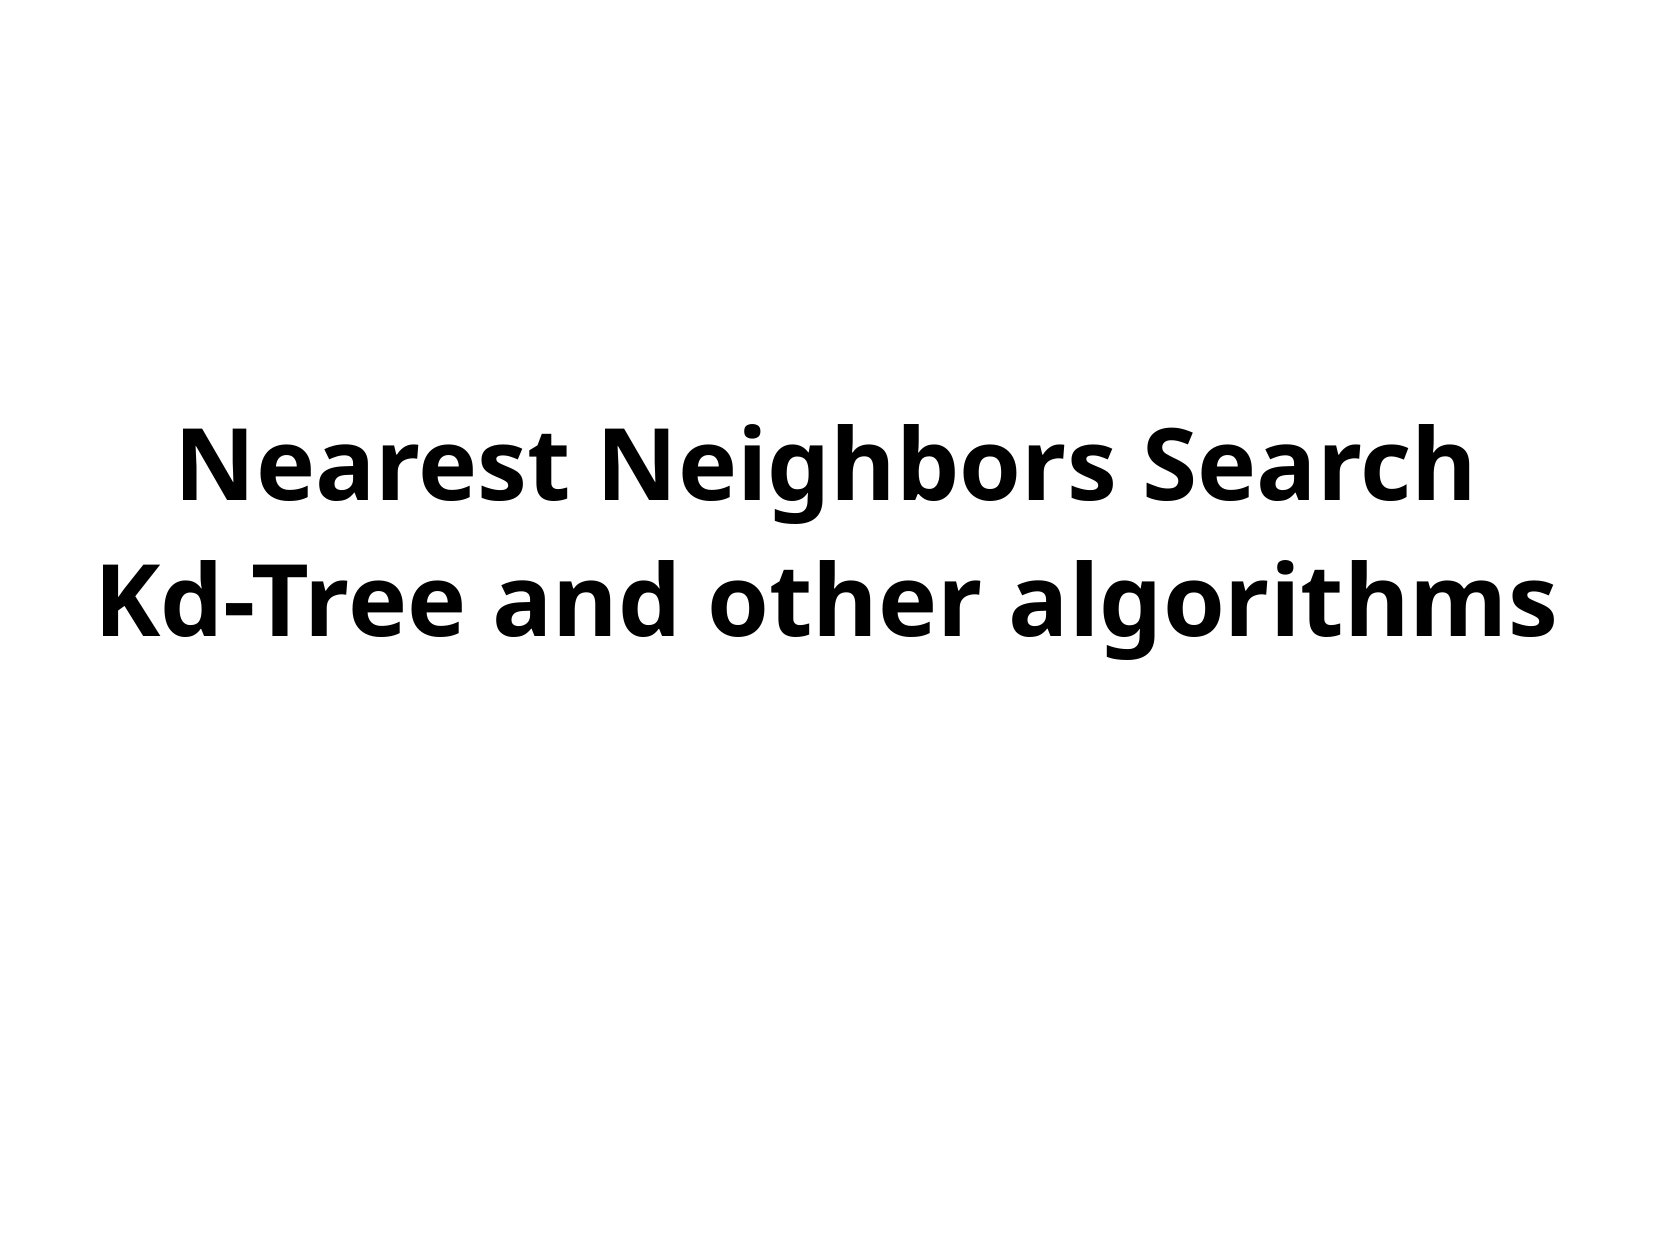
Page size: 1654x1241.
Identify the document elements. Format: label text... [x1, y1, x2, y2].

subtitle Nearest Neighbors Search Kd-Tree and other algorithms [82, 49, 1571, 1010]
